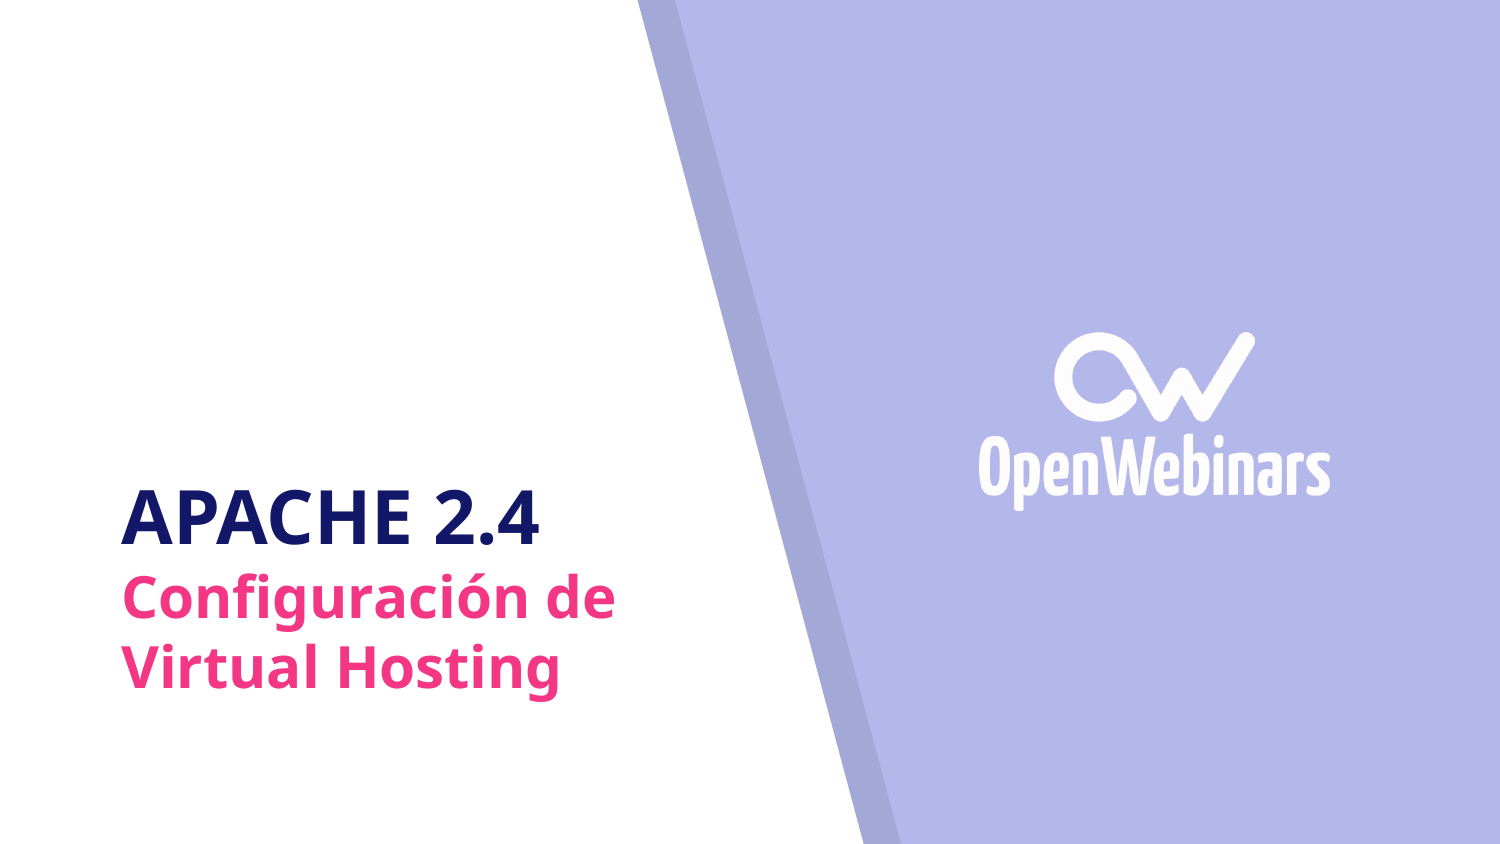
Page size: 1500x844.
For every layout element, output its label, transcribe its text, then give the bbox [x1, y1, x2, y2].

picture [979, 332, 1330, 512]
title APACHE 2.4 Configuración de Virtual Hosting [106, 520, 801, 715]
